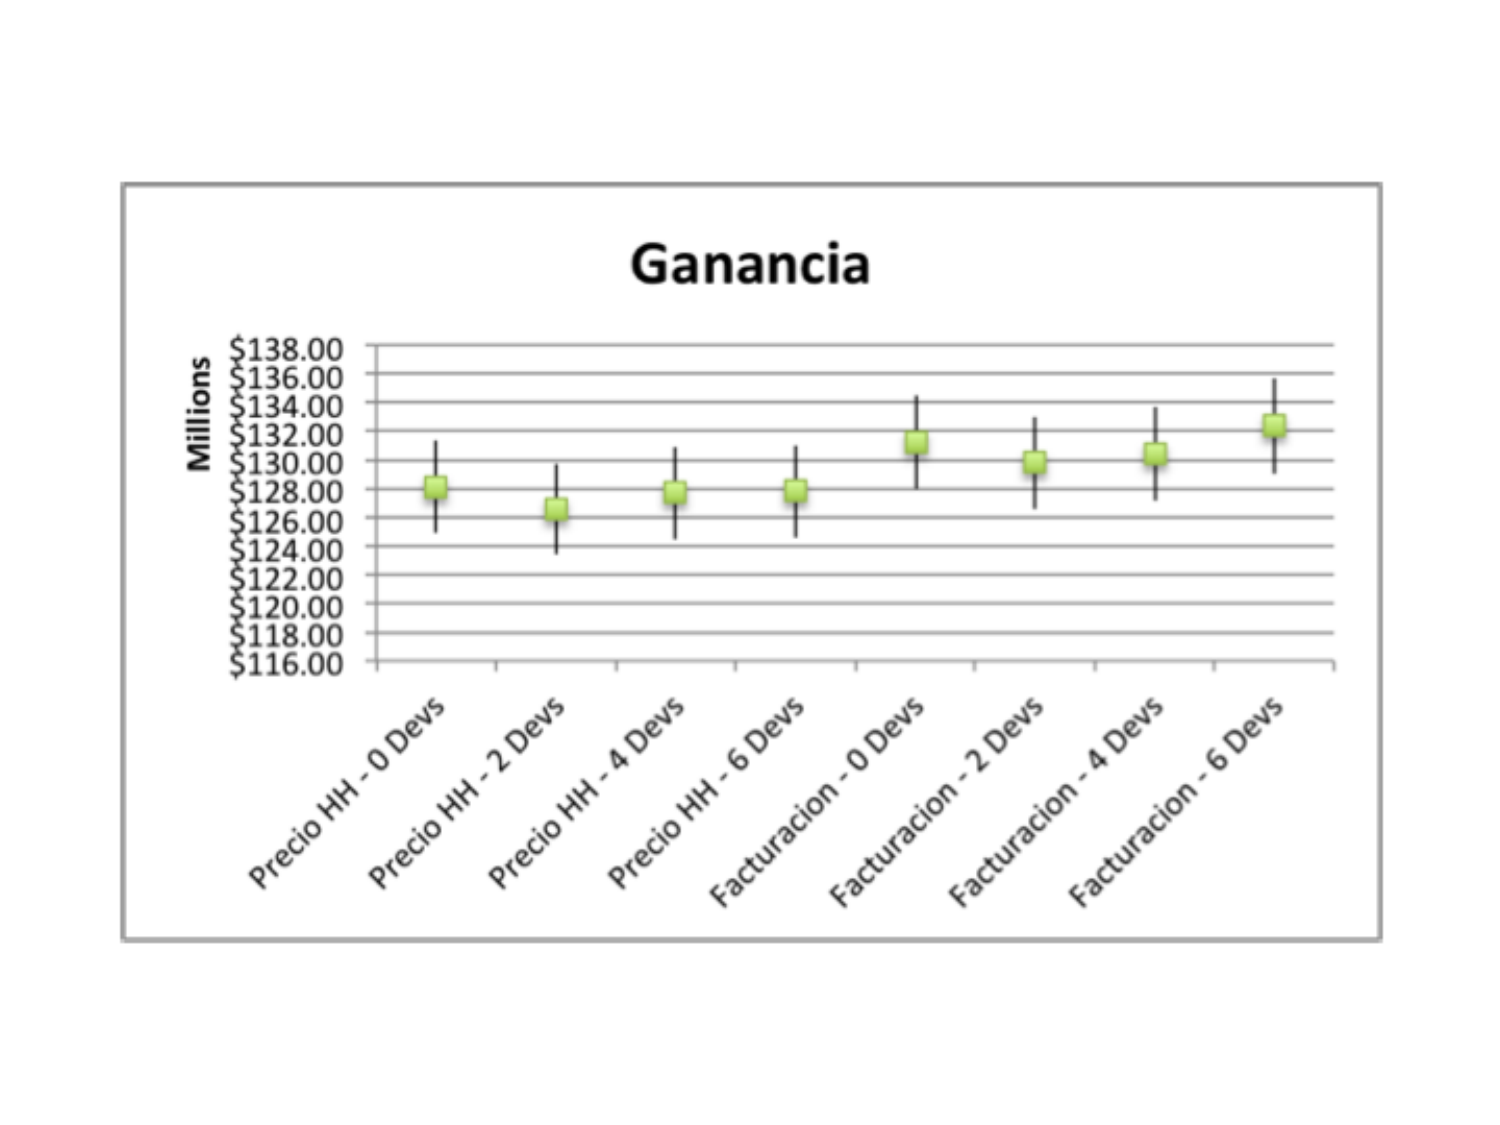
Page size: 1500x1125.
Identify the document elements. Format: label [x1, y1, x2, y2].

picture [102, 172, 1398, 952]
